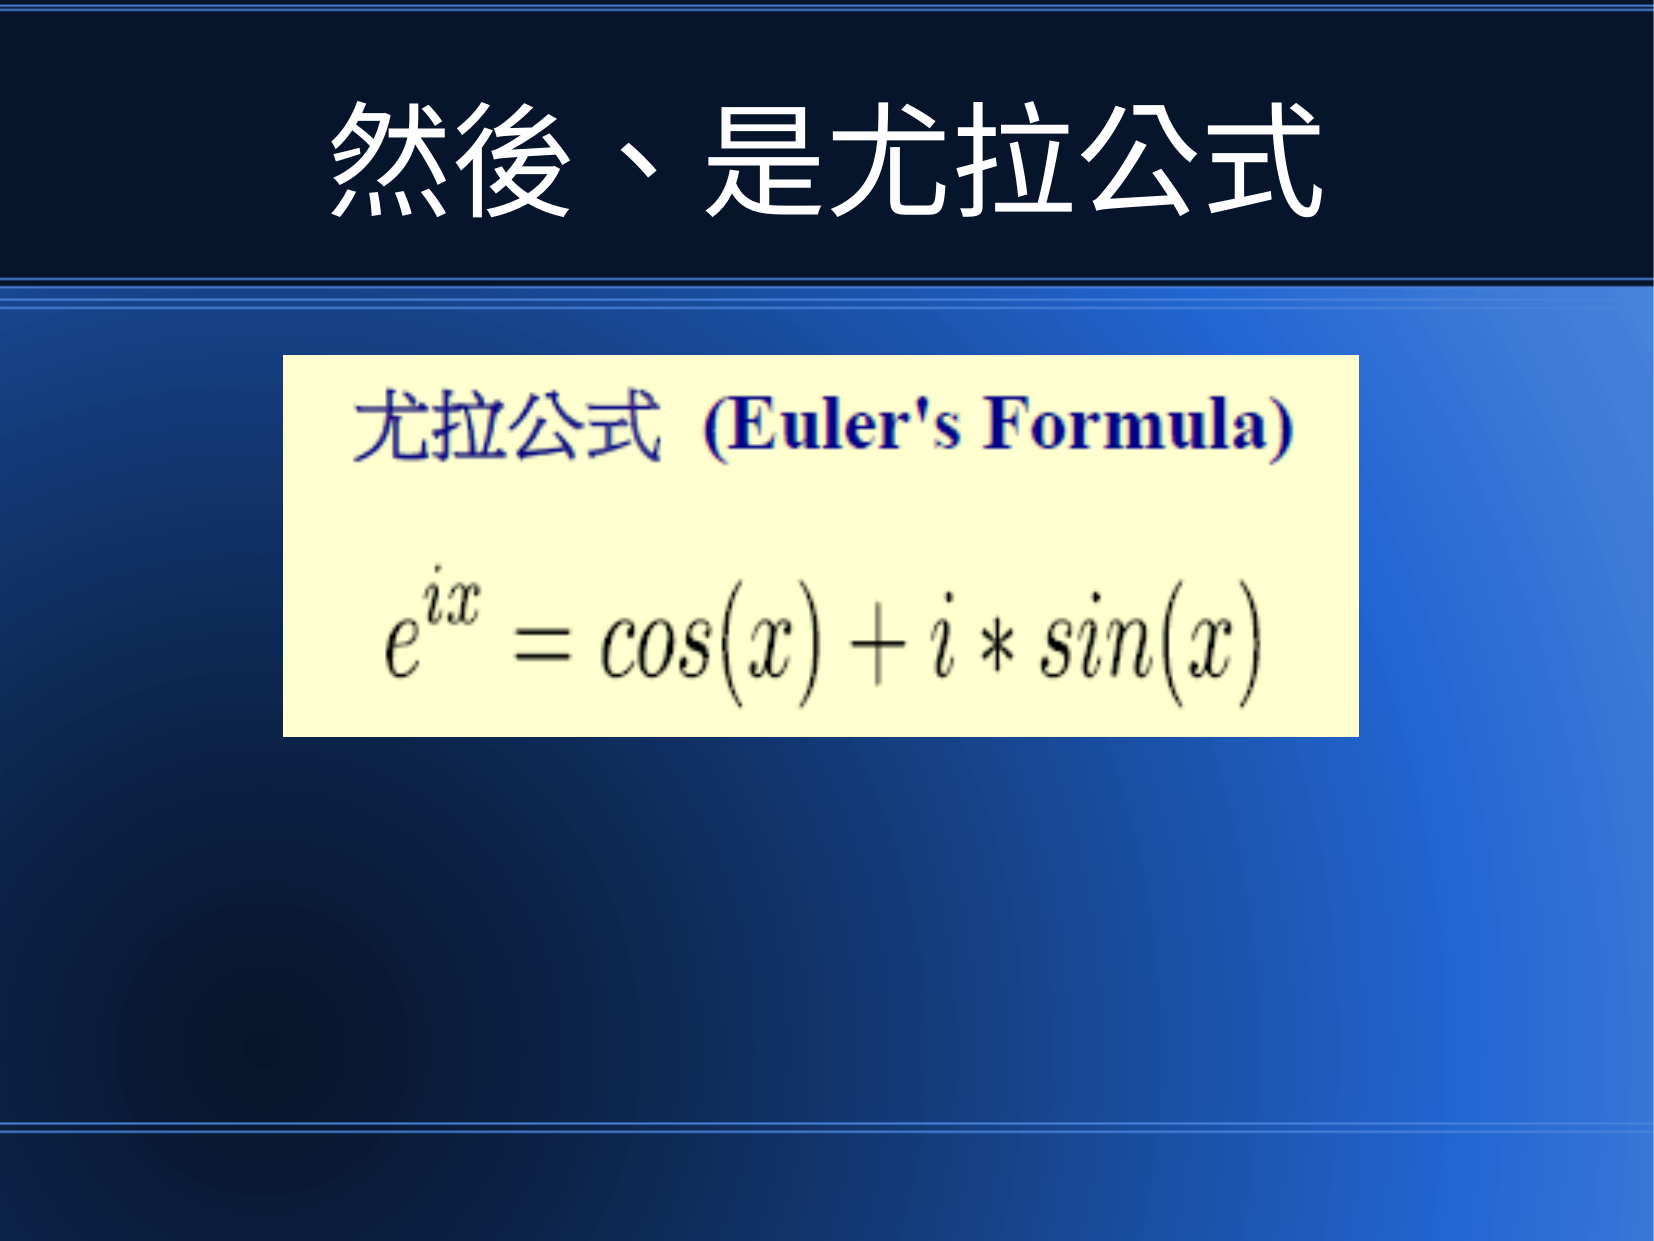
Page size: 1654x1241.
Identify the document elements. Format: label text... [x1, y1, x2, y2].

title 然後、是尤拉公式 [82, 49, 1571, 257]
picture [0, 0, 1654, 1241]
